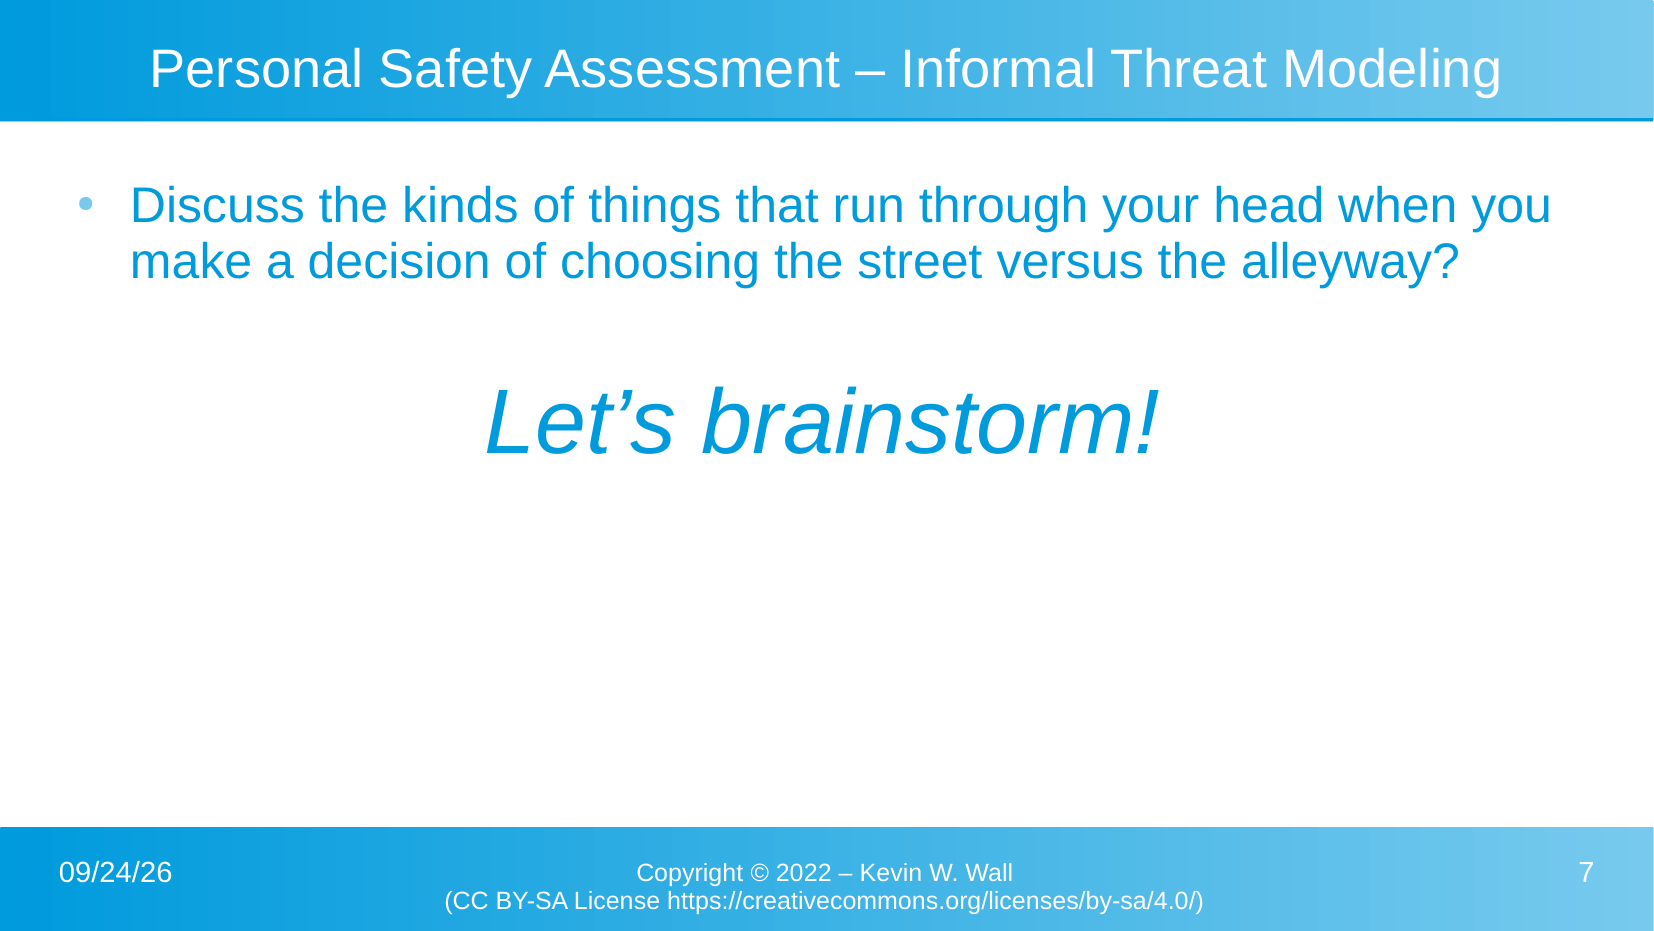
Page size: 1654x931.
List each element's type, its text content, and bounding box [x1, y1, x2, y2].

list Discuss the kinds of things that run through your head when you make a decision of choosing the street versus the alleyway? Let’s brainstorm! [59, 177, 1595, 768]
title Personal Safety Assessment – Informal Threat Modeling [59, 29, 1595, 108]
